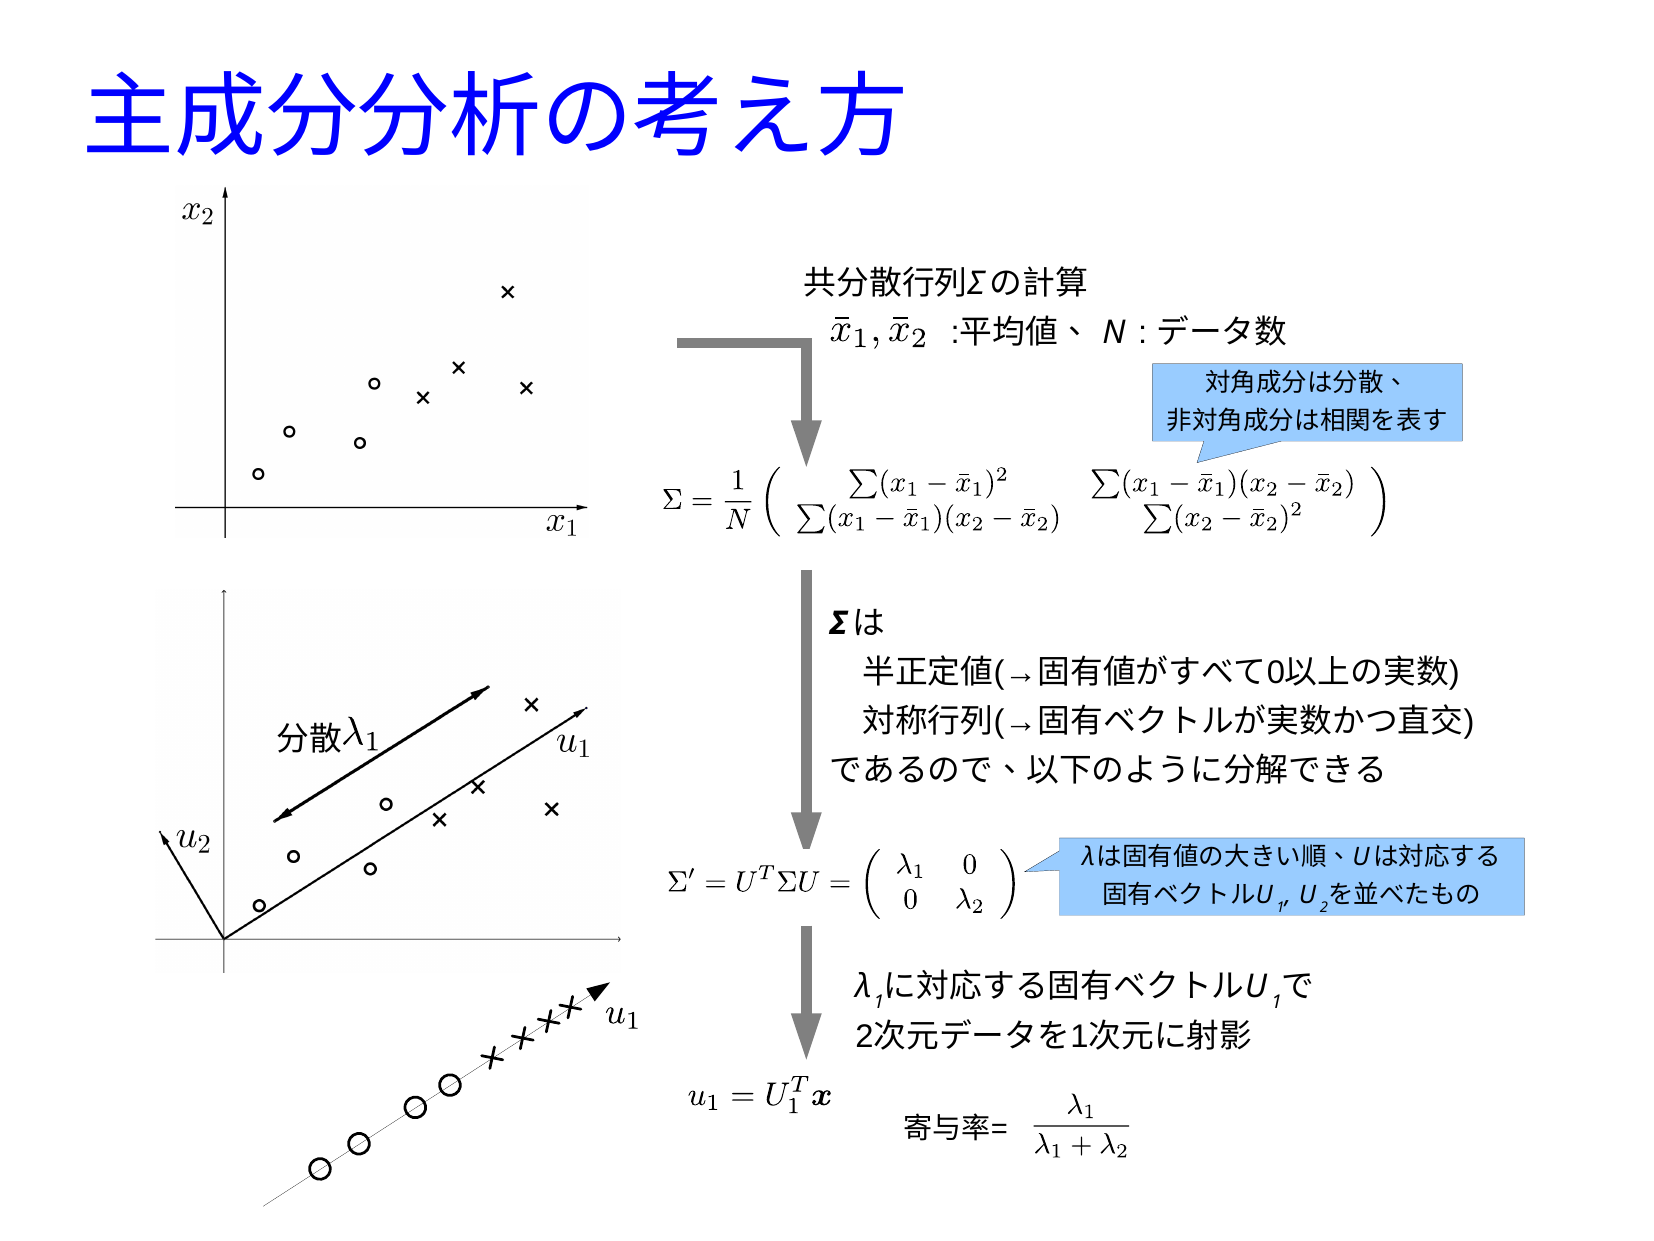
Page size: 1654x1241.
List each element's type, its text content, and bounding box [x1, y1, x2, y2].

title 主成分分析の考え方 [82, 44, 1571, 183]
picture [155, 185, 1544, 1207]
